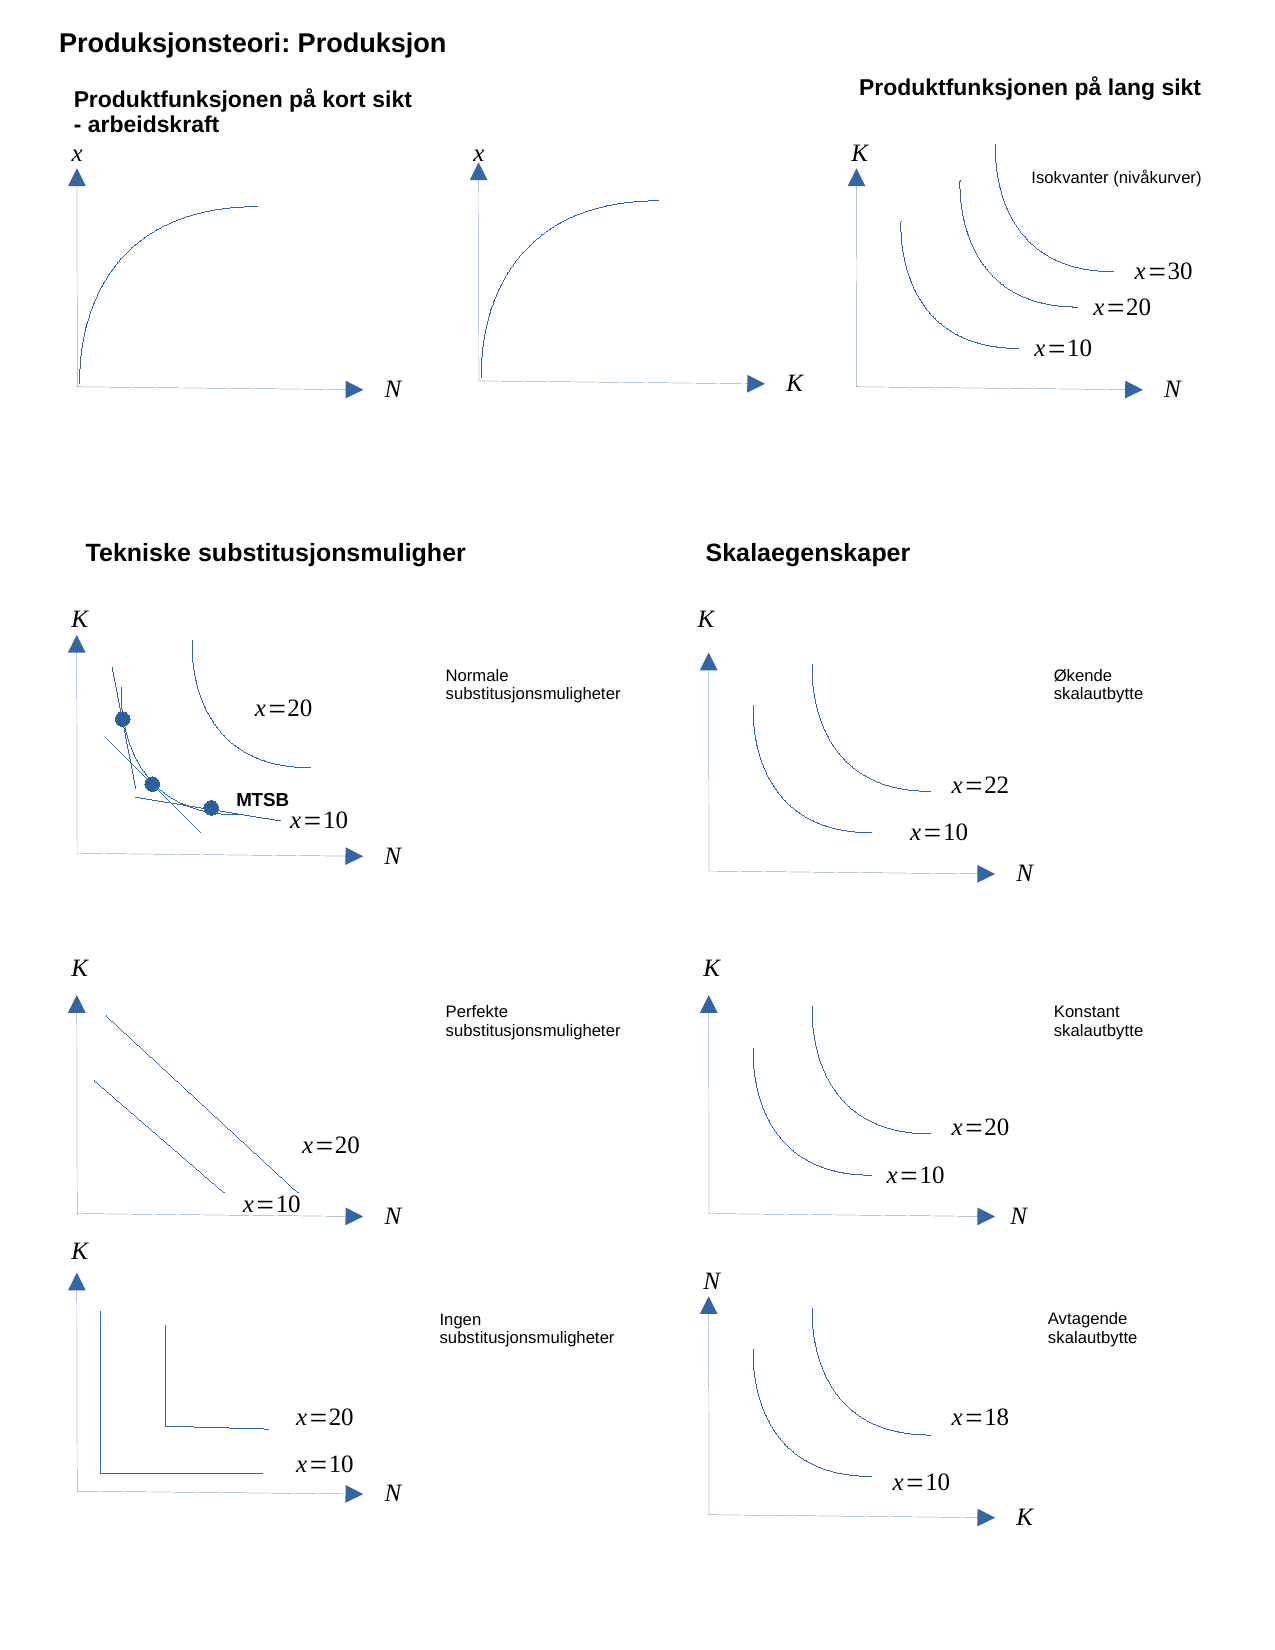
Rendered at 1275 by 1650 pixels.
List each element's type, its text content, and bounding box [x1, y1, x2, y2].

chart [376, 1202, 410, 1231]
text_box Isokvanter (nivåkurver) [1016, 161, 1217, 195]
chart [695, 954, 729, 983]
chart [943, 1113, 1017, 1142]
chart [294, 1131, 367, 1160]
text_box Ingen substitusjonsmuligheter [424, 1302, 630, 1393]
text_box Konstant skalautbytte [1039, 995, 1159, 1048]
text_box Normale substitusjonsmuligheter [430, 658, 636, 730]
text_box Produksjonsteori: Produksjon [44, 20, 473, 87]
chart [376, 375, 410, 404]
chart [884, 1468, 958, 1497]
chart [246, 694, 320, 723]
chart [1126, 257, 1200, 286]
text_box [115, 711, 131, 727]
chart [288, 1450, 361, 1479]
chart [1026, 334, 1100, 363]
chart [1085, 293, 1159, 321]
text_box Avtagende skalautbytte [1033, 1302, 1153, 1355]
chart [778, 369, 812, 398]
chart [376, 842, 410, 871]
text_box Skalaegenskaper [690, 531, 1226, 592]
text_box Tekniske substitusjonsmuligher [70, 531, 606, 592]
chart [1156, 375, 1189, 404]
text_box Produktfunksjonen på lang sikt [844, 67, 1275, 125]
chart [63, 139, 90, 168]
chart [288, 1403, 362, 1432]
text_box Økende skalautbytte [1039, 658, 1159, 711]
chart [943, 1403, 1017, 1432]
chart [63, 954, 97, 983]
chart [465, 139, 492, 168]
chart [235, 1190, 308, 1219]
chart [63, 606, 97, 634]
chart [843, 139, 876, 168]
text_box [144, 776, 160, 792]
chart [376, 1480, 410, 1508]
chart [1008, 1503, 1042, 1532]
text_box Produktfunksjonen på kort sikt - arbeidskraft [59, 79, 599, 171]
text_box Perfekte substitusjonsmuligheter [430, 995, 636, 1067]
chart [878, 1161, 952, 1189]
chart [695, 1267, 729, 1296]
chart [63, 1237, 97, 1266]
chart [1008, 860, 1042, 888]
chart [1002, 1202, 1036, 1231]
chart [689, 606, 723, 652]
text_box MTSB [221, 782, 404, 861]
chart [943, 771, 1017, 800]
text_box [203, 800, 219, 816]
chart [902, 818, 976, 847]
